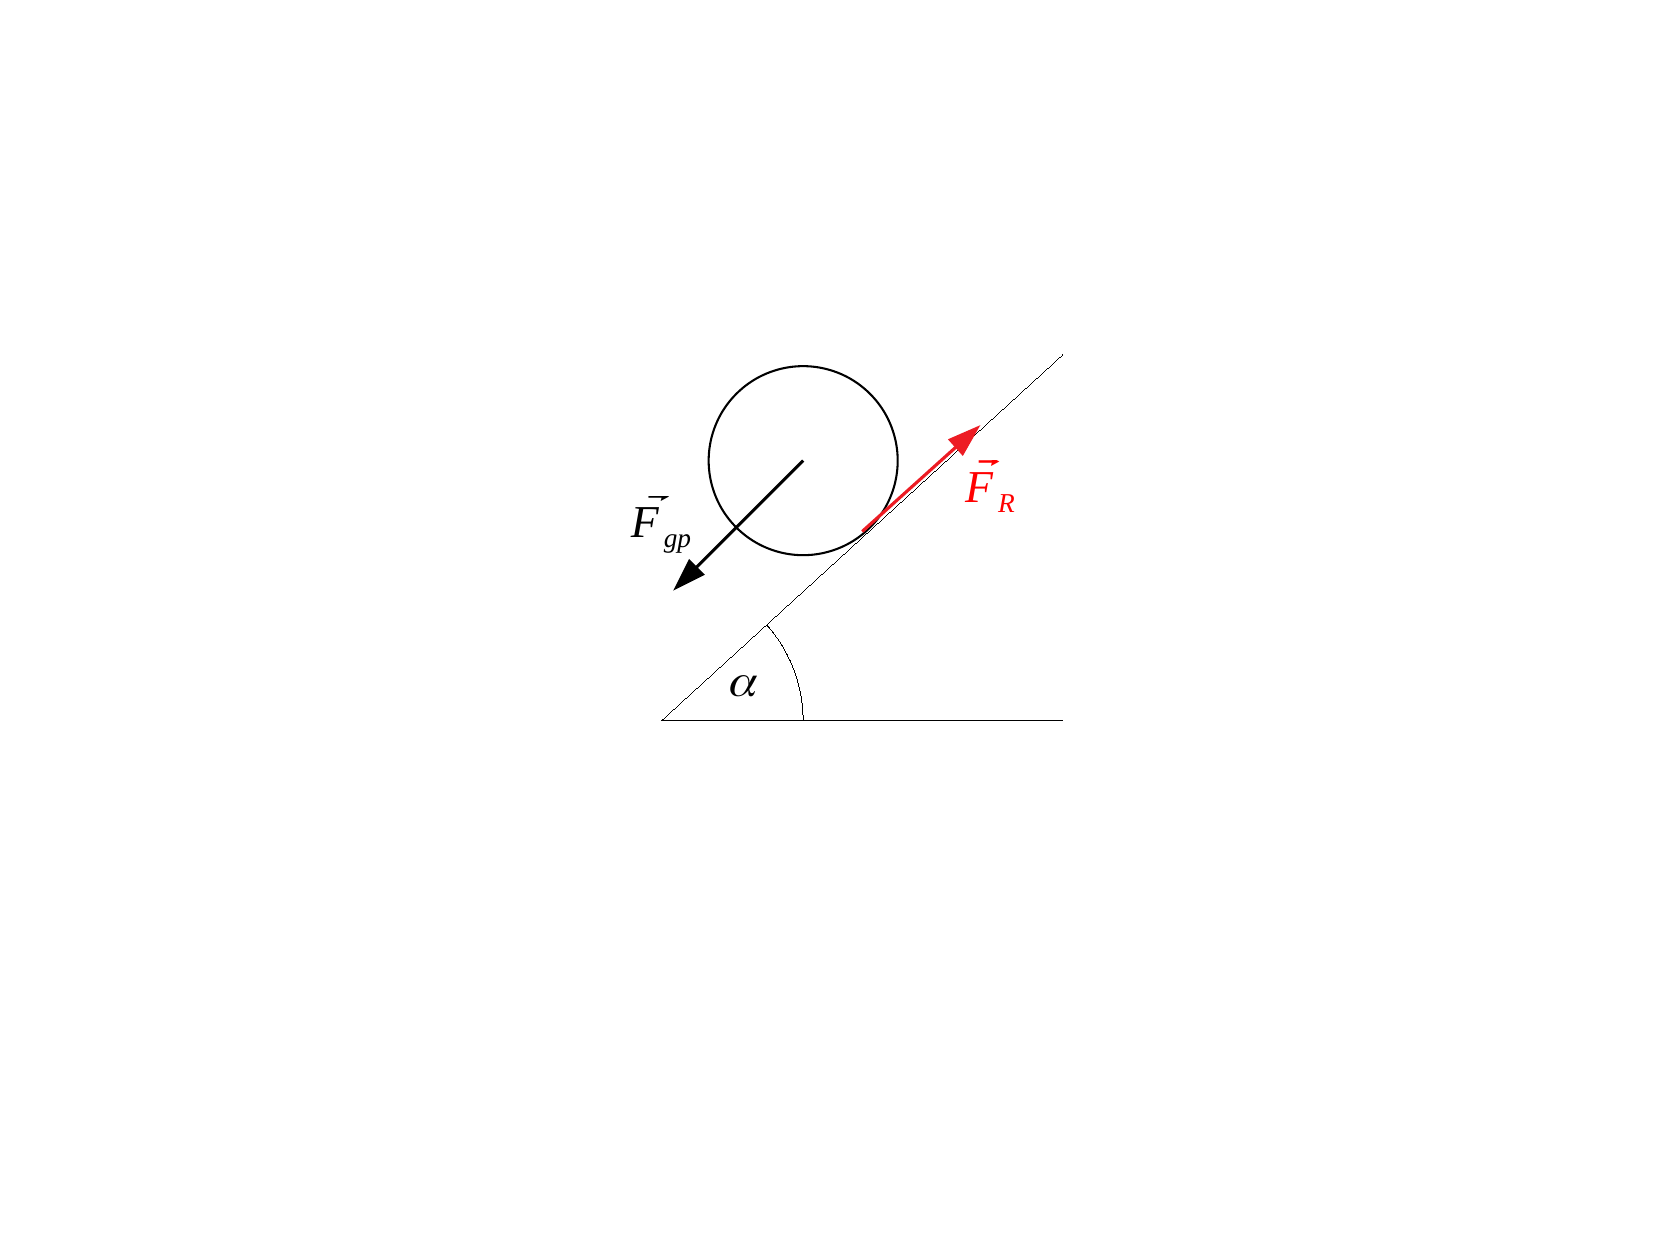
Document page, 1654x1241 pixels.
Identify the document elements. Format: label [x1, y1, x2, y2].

chart [956, 460, 1022, 518]
chart [622, 496, 697, 554]
chart [720, 673, 763, 700]
